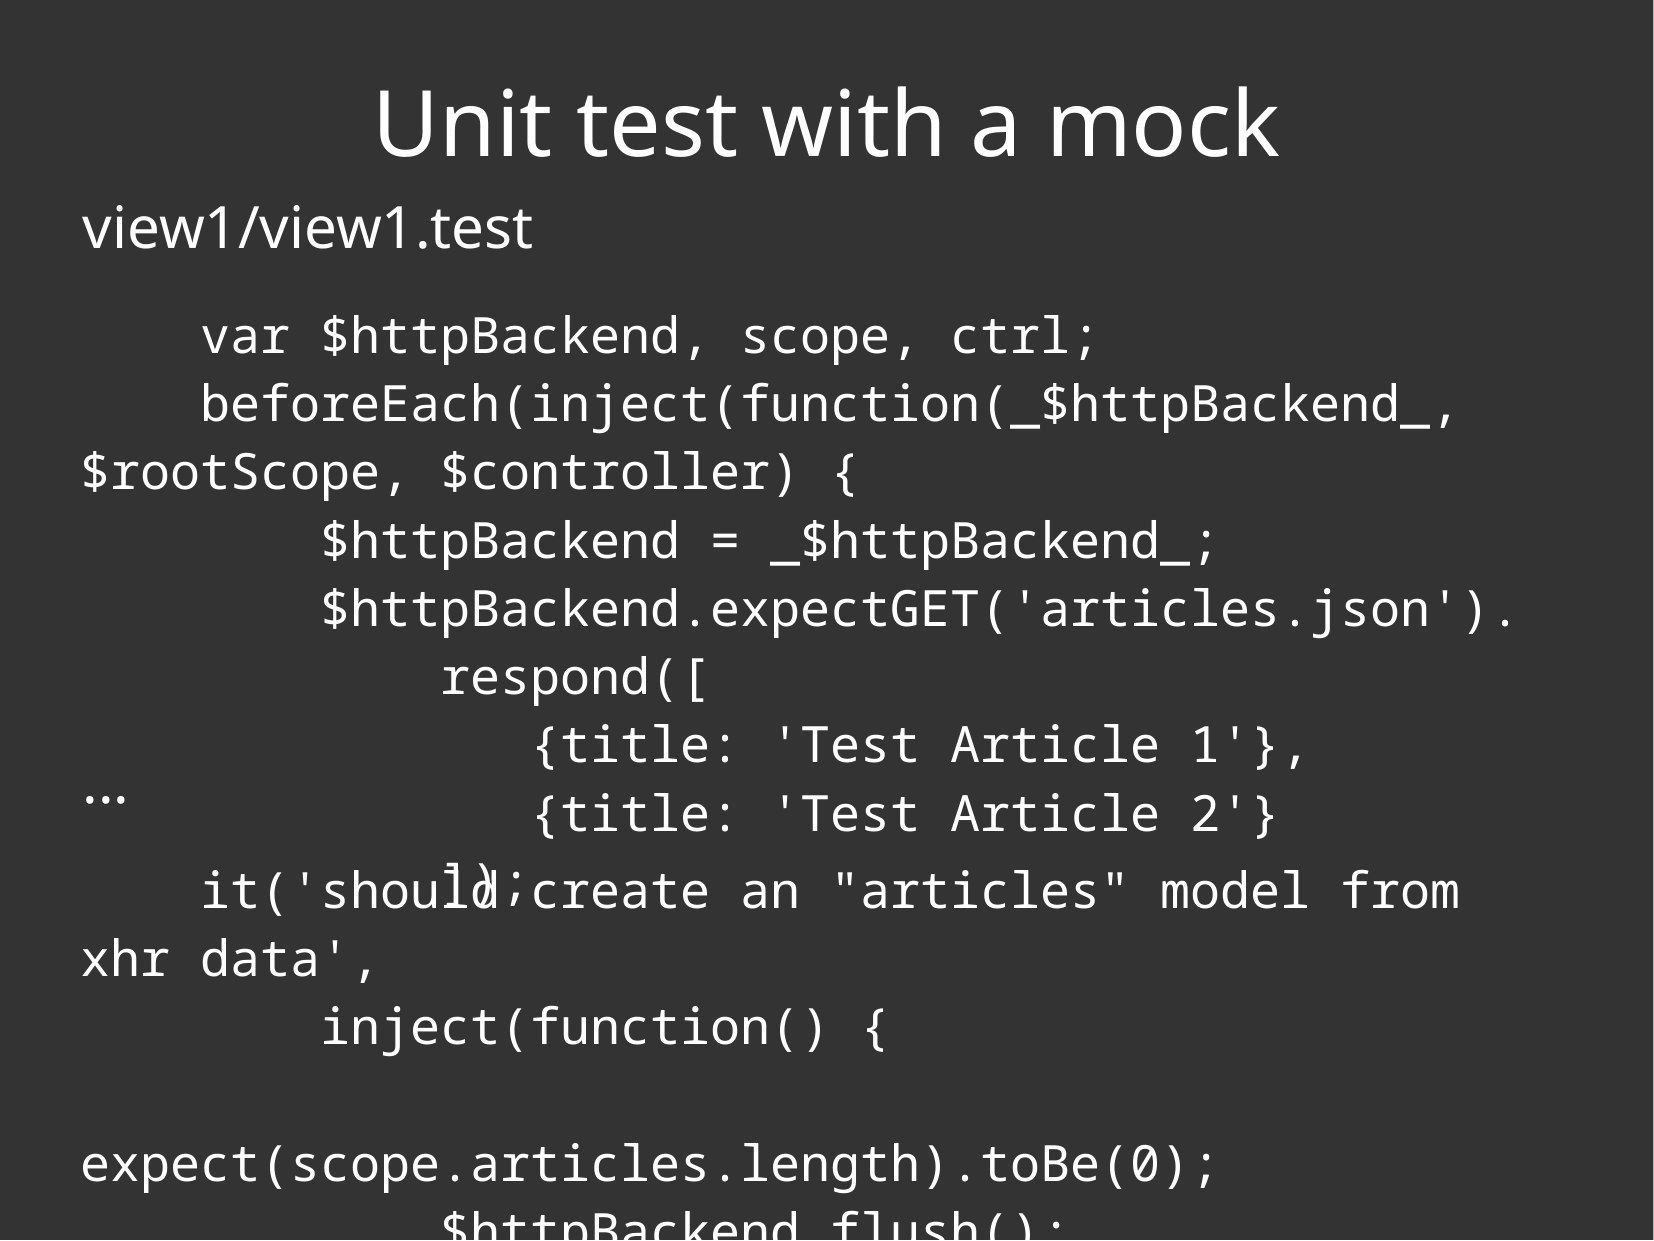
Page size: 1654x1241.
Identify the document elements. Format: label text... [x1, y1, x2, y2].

title view1/view1.test [82, 153, 1572, 299]
title ... [82, 709, 1572, 854]
text_box var $httpBackend, scope, ctrl; beforeEach(inject(function(_$httpBackend_, $rootScope, $controller) { $httpBackend = _$httpBackend_; $httpBackend.expectGET('articles.json'). respond([ {title: 'Test Article 1'}, {title: 'Test Article 2'} ]); [65, 292, 1554, 758]
title Unit test with a mock [82, 17, 1571, 153]
text_box it('should create an "articles" model from xhr data', inject(function() { expect(scope.articles.length).toBe(0); $httpBackend.flush(); expect(scope.articles.length).toBe(2); })); [65, 847, 1554, 1163]
